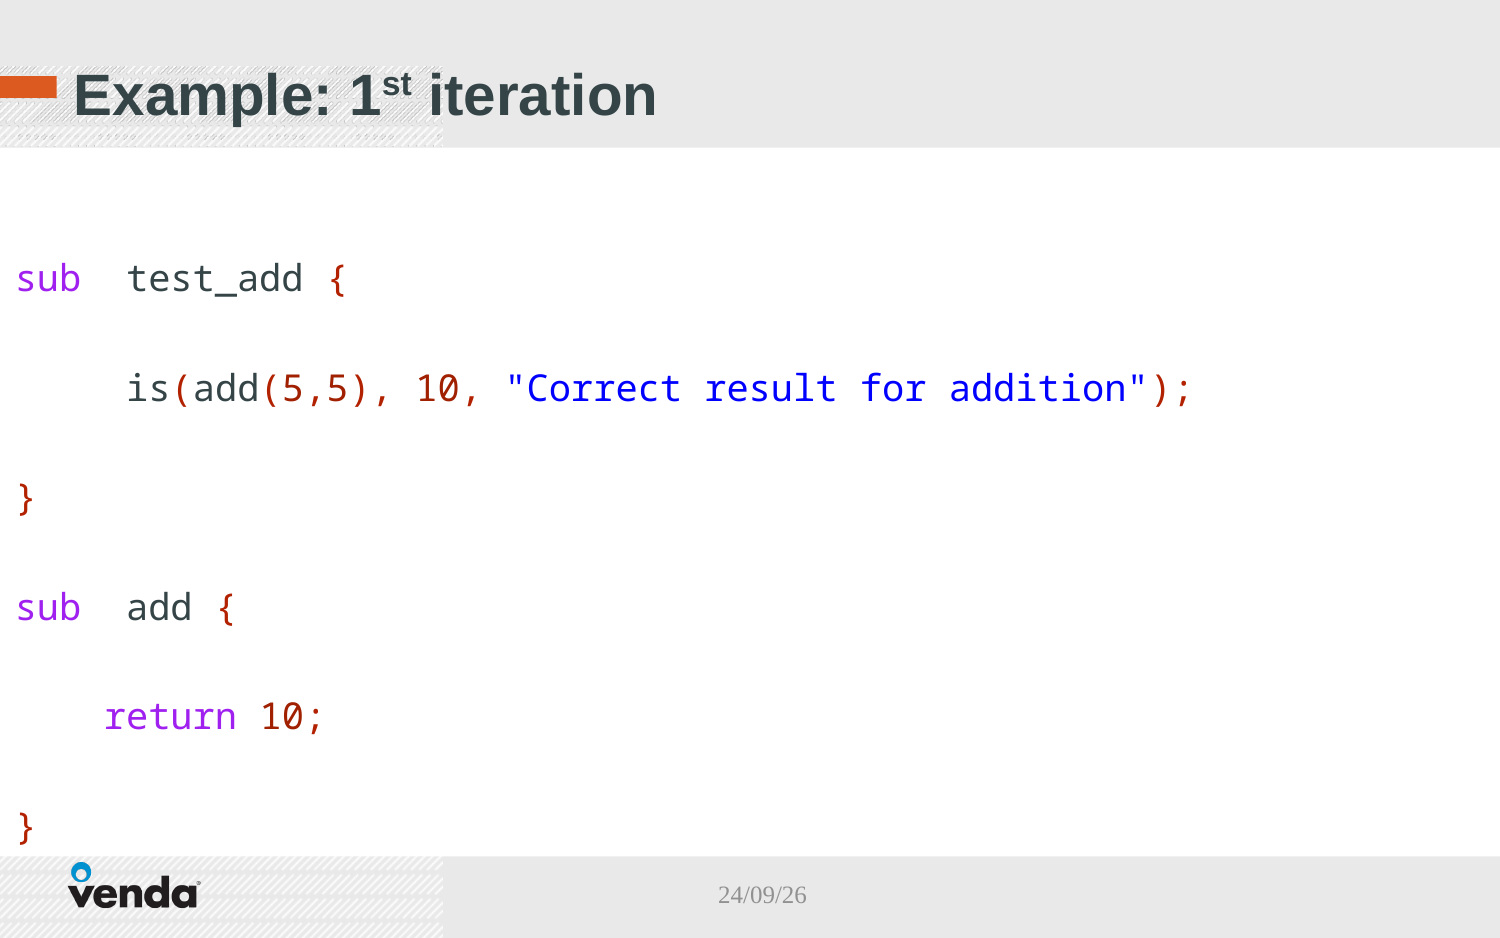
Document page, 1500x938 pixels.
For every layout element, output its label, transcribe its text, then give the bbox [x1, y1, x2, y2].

picture [0, 66, 59, 147]
picture [0, 857, 443, 938]
title Example: 1st iteration [59, 65, 1410, 147]
list sub test_add { is(add(5,5), 10, "Correct result for addition"); } sub add { return 10; } [0, 147, 1500, 857]
